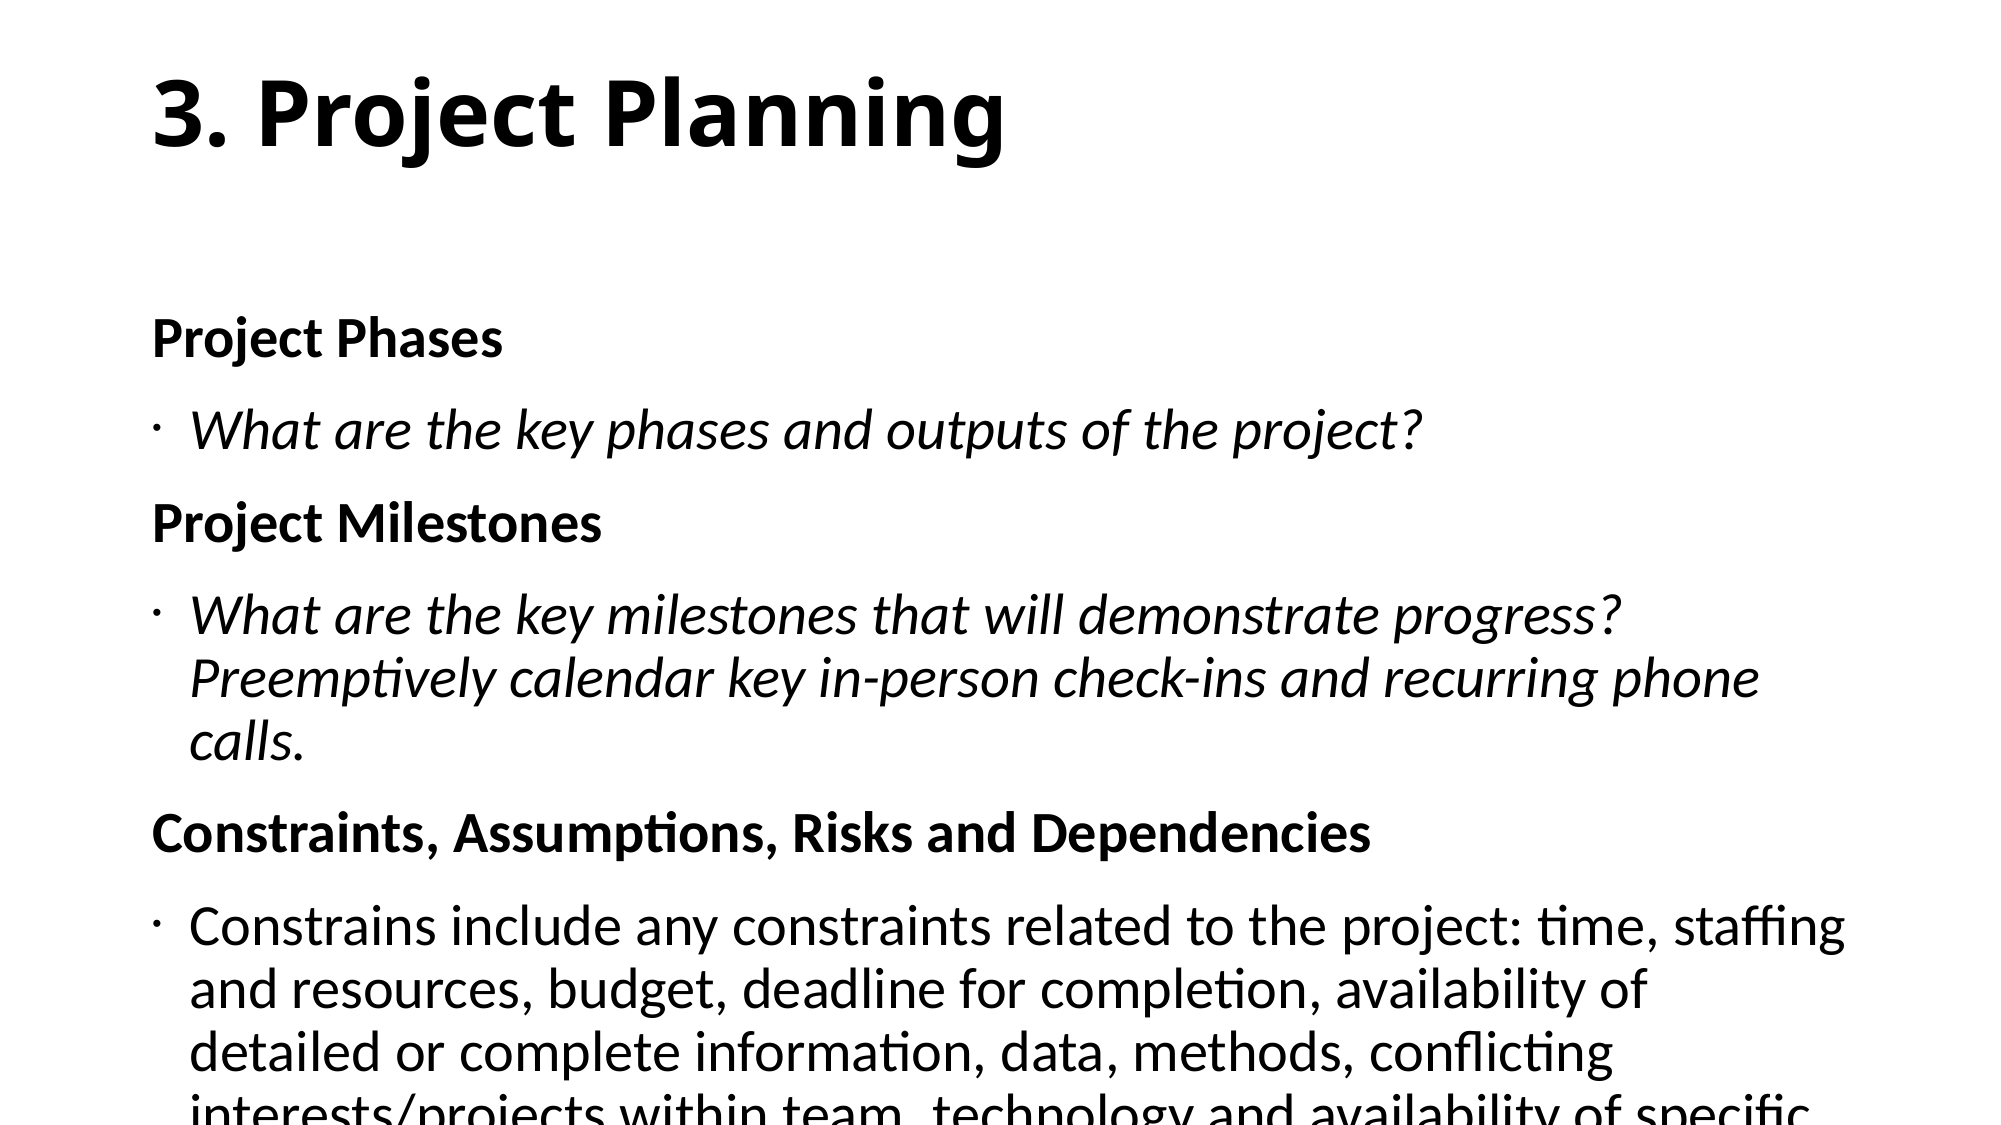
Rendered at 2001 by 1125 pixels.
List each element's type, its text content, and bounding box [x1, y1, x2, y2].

title 3. Project Planning [137, 59, 1863, 278]
list Project Phases What are the key phases and outputs of the project? Project Milestones What are the key milestones that will demonstrate progress? Preemptively calendar key in-person check-ins and recurring phone calls. Constraints, Assumptions, Risks and Dependencies Constrains include any constraints related to the project: time, staffing and resources, budget, deadline for completion, availability of detailed or complete information, data, methods, conflicting interests/projects within team, technology and availability of specific tools or hardware, legal etc [137, 299, 1863, 1027]
